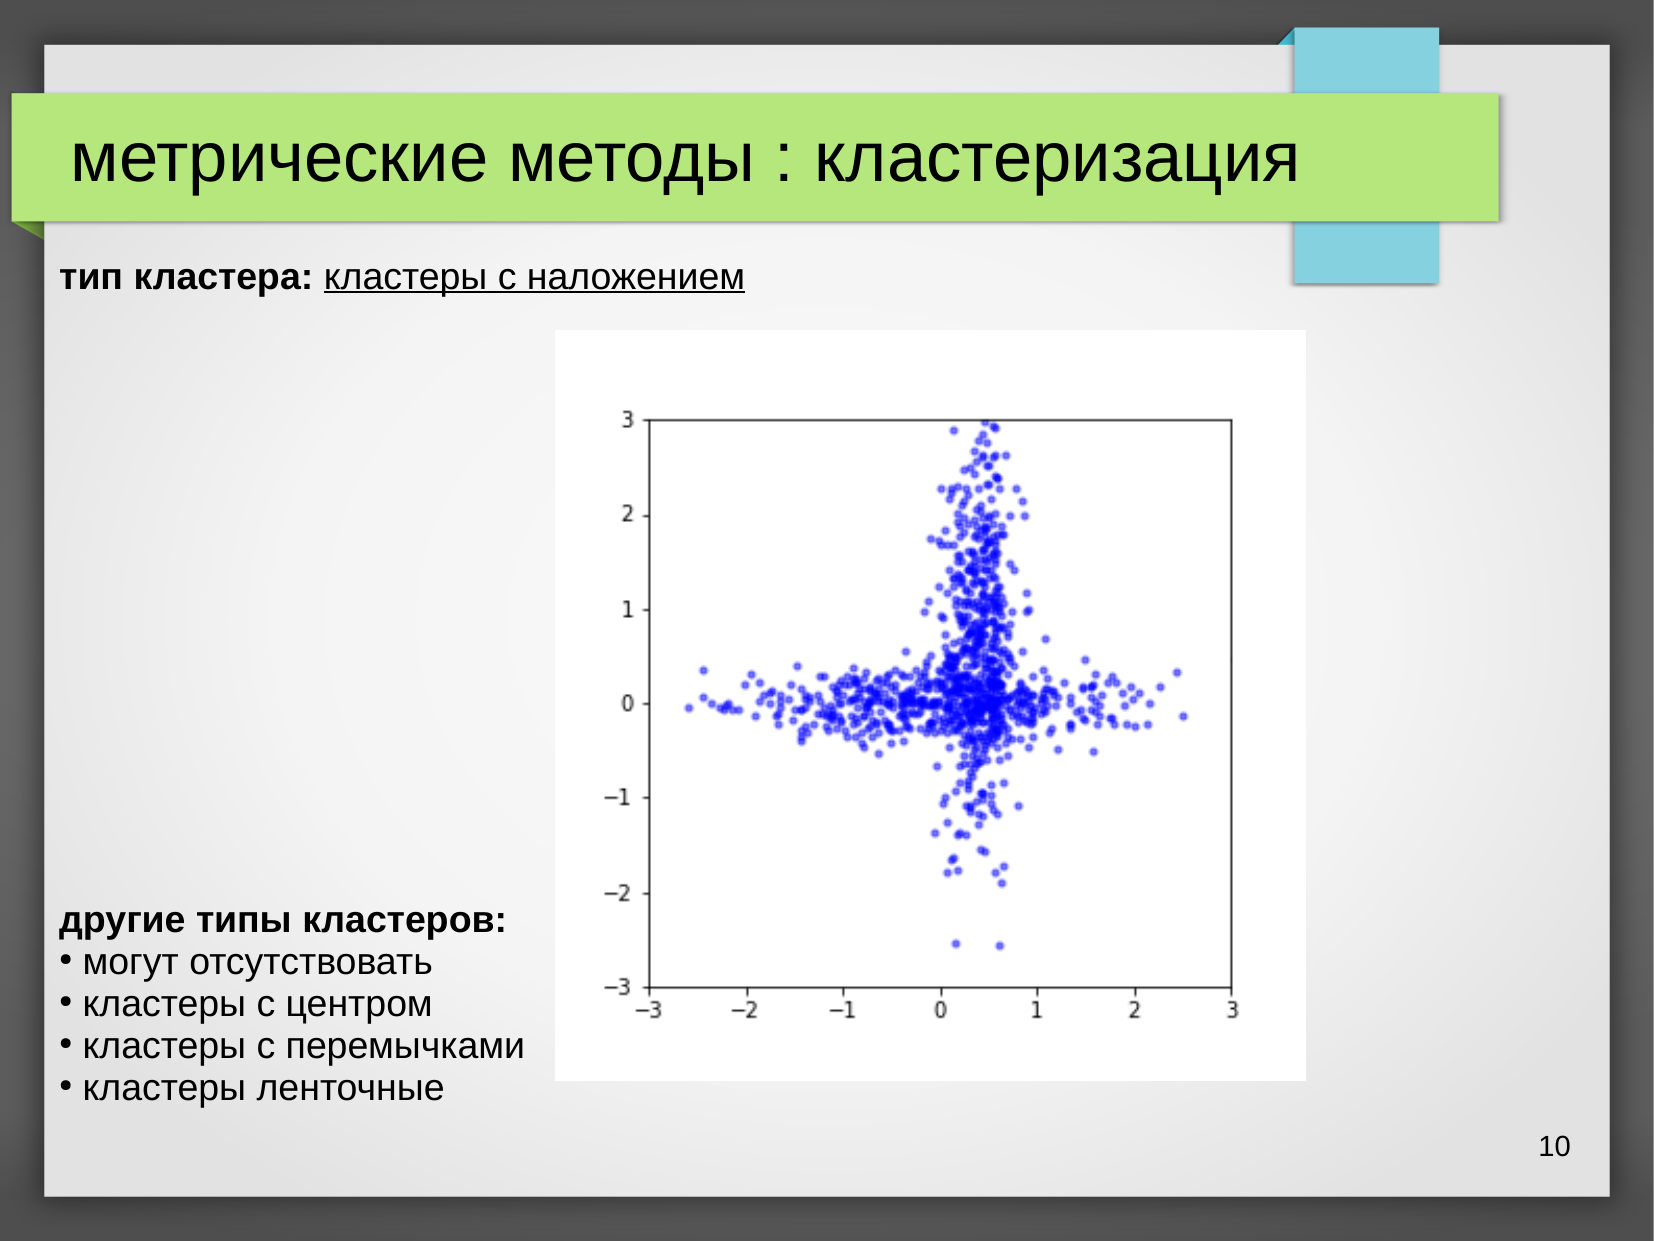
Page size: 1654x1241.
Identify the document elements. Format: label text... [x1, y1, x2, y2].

text_box другие типы кластеров: могут отсутствовать кластеры с центром кластеры с перемычками кластеры ленточные [59, 874, 591, 1175]
picture [0, 0, 1654, 1241]
subtitle тип кластера: кластеры с наложением [59, 209, 910, 343]
title метрические методы : кластеризация [70, 117, 1382, 197]
